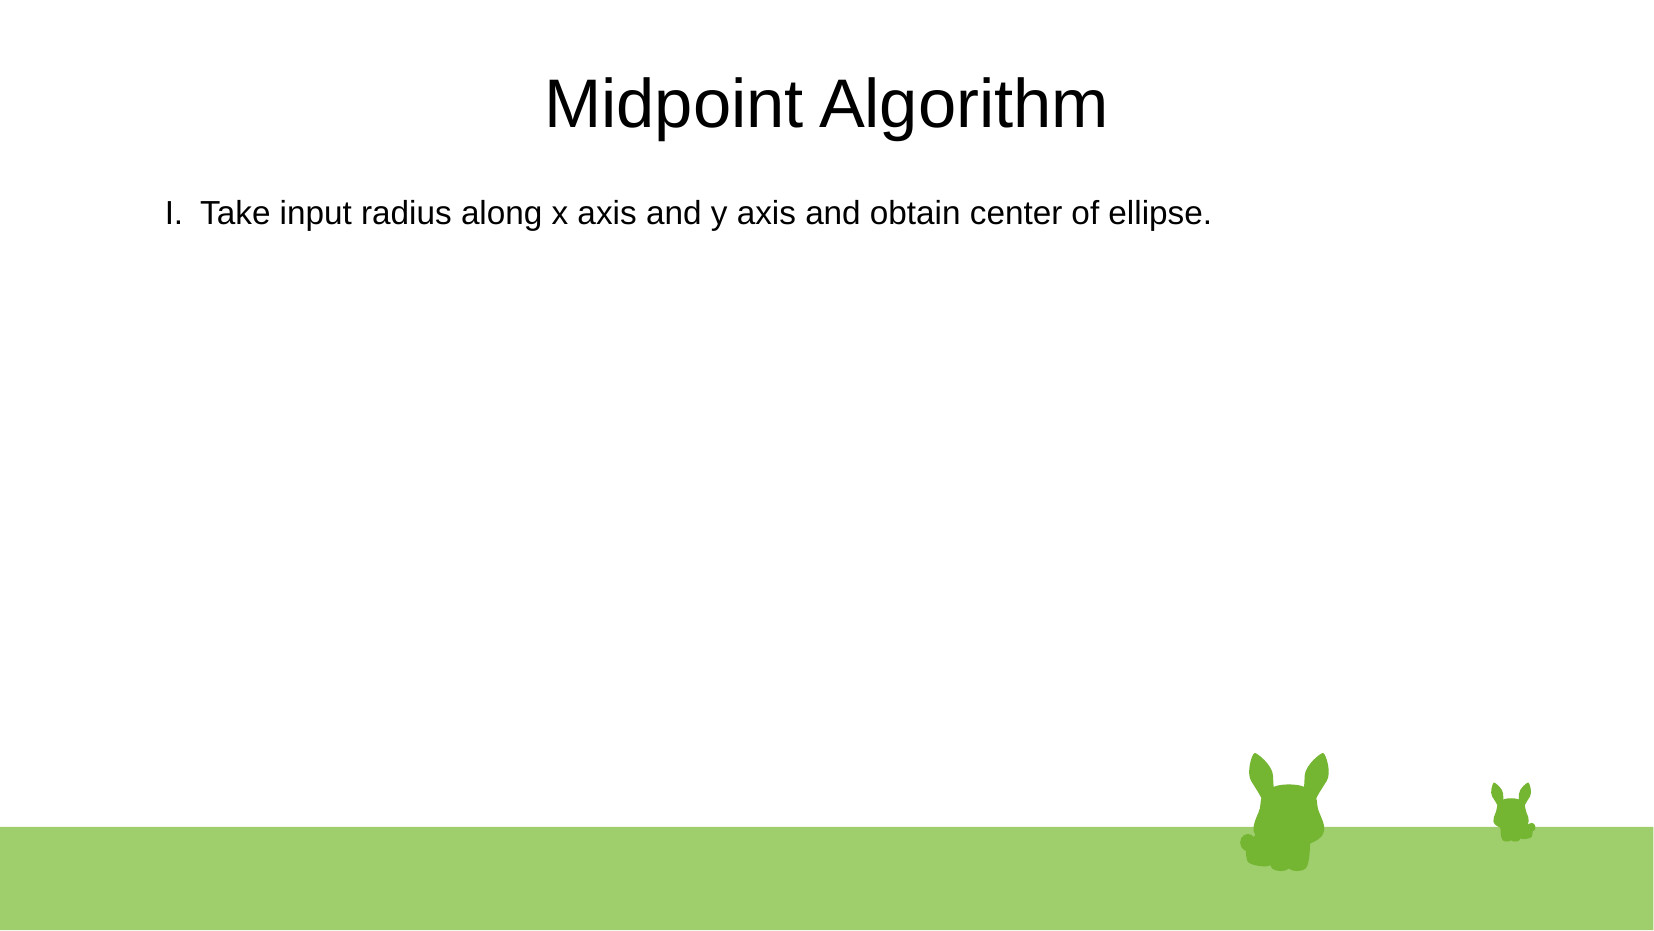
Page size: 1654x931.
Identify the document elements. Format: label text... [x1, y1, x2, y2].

text_box Take input radius along x axis and y axis and obtain center of ellipse. [150, 187, 1426, 751]
title Midpoint Algorithm [88, 29, 1565, 178]
